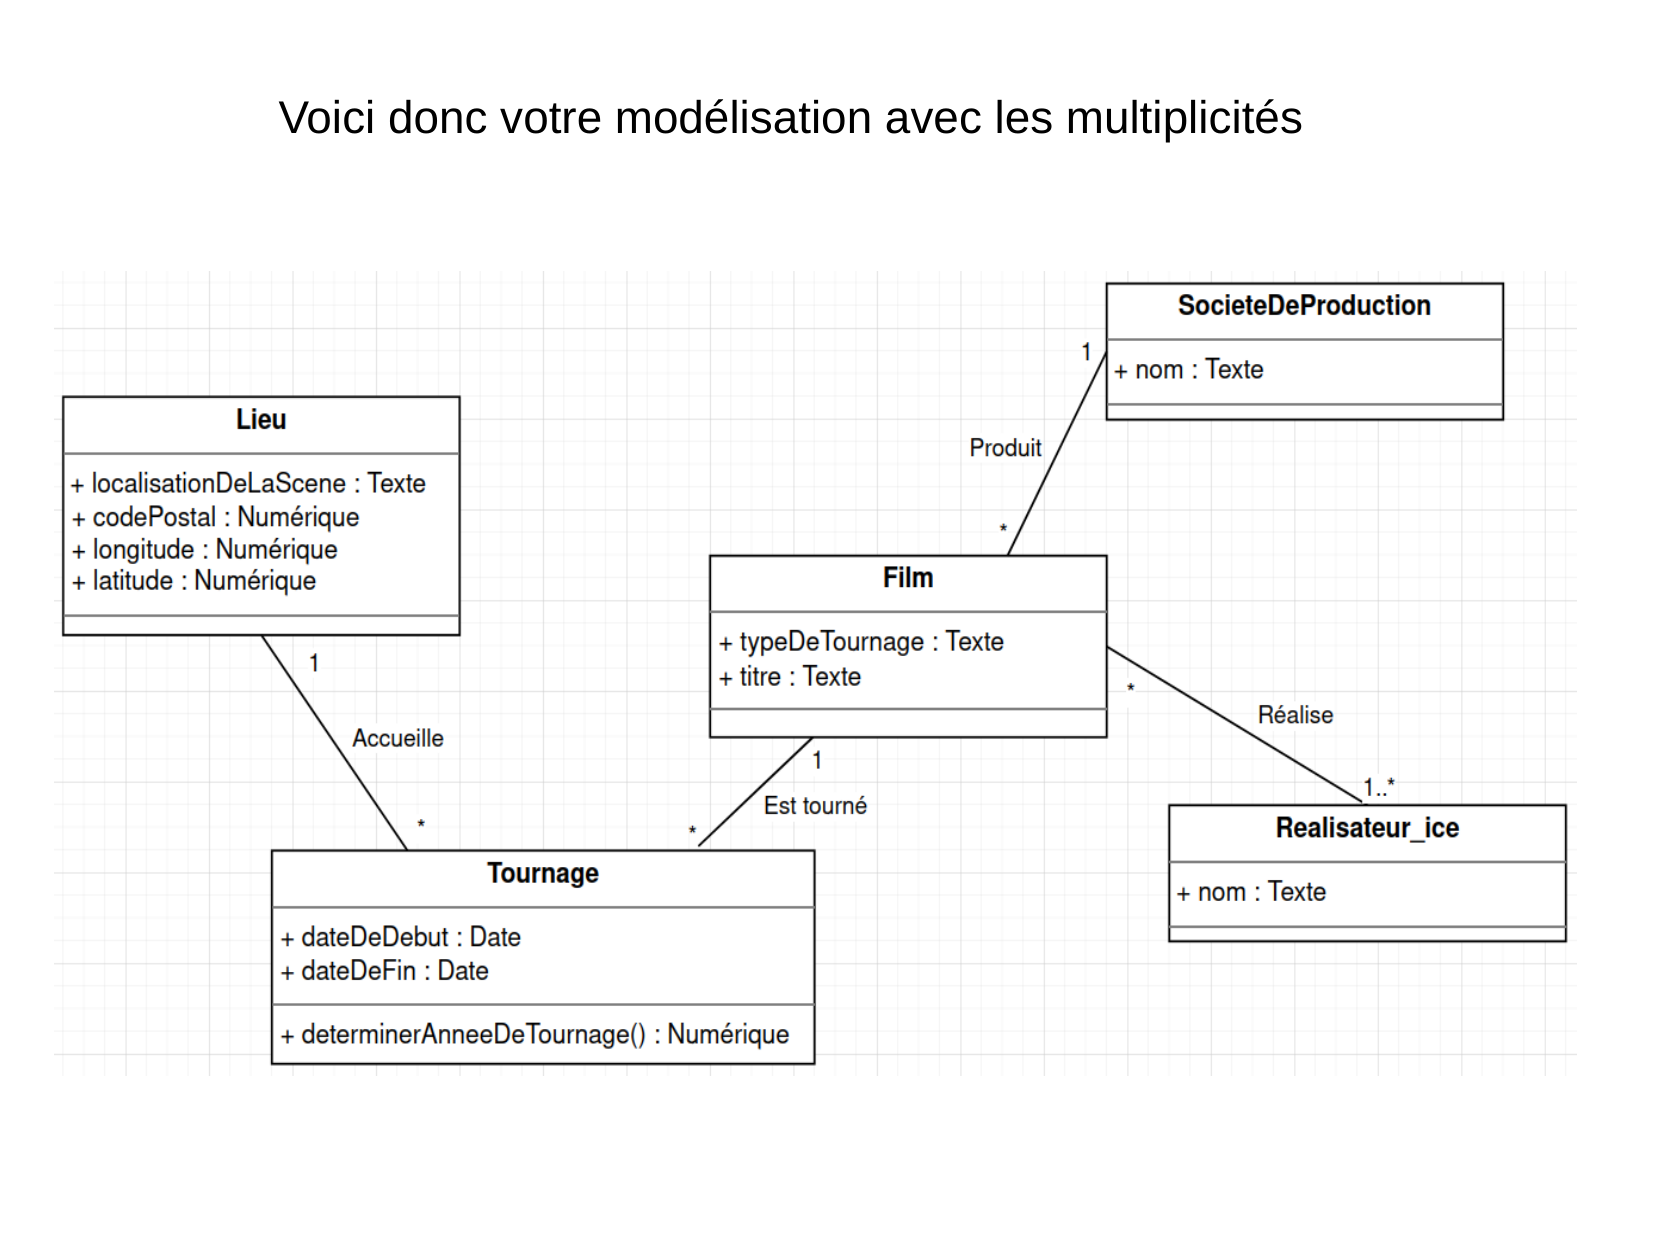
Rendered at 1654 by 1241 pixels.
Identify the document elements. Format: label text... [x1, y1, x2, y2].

picture [54, 271, 1577, 1076]
text_box Voici donc votre modélisation avec les multiplicités [177, 84, 1406, 202]
